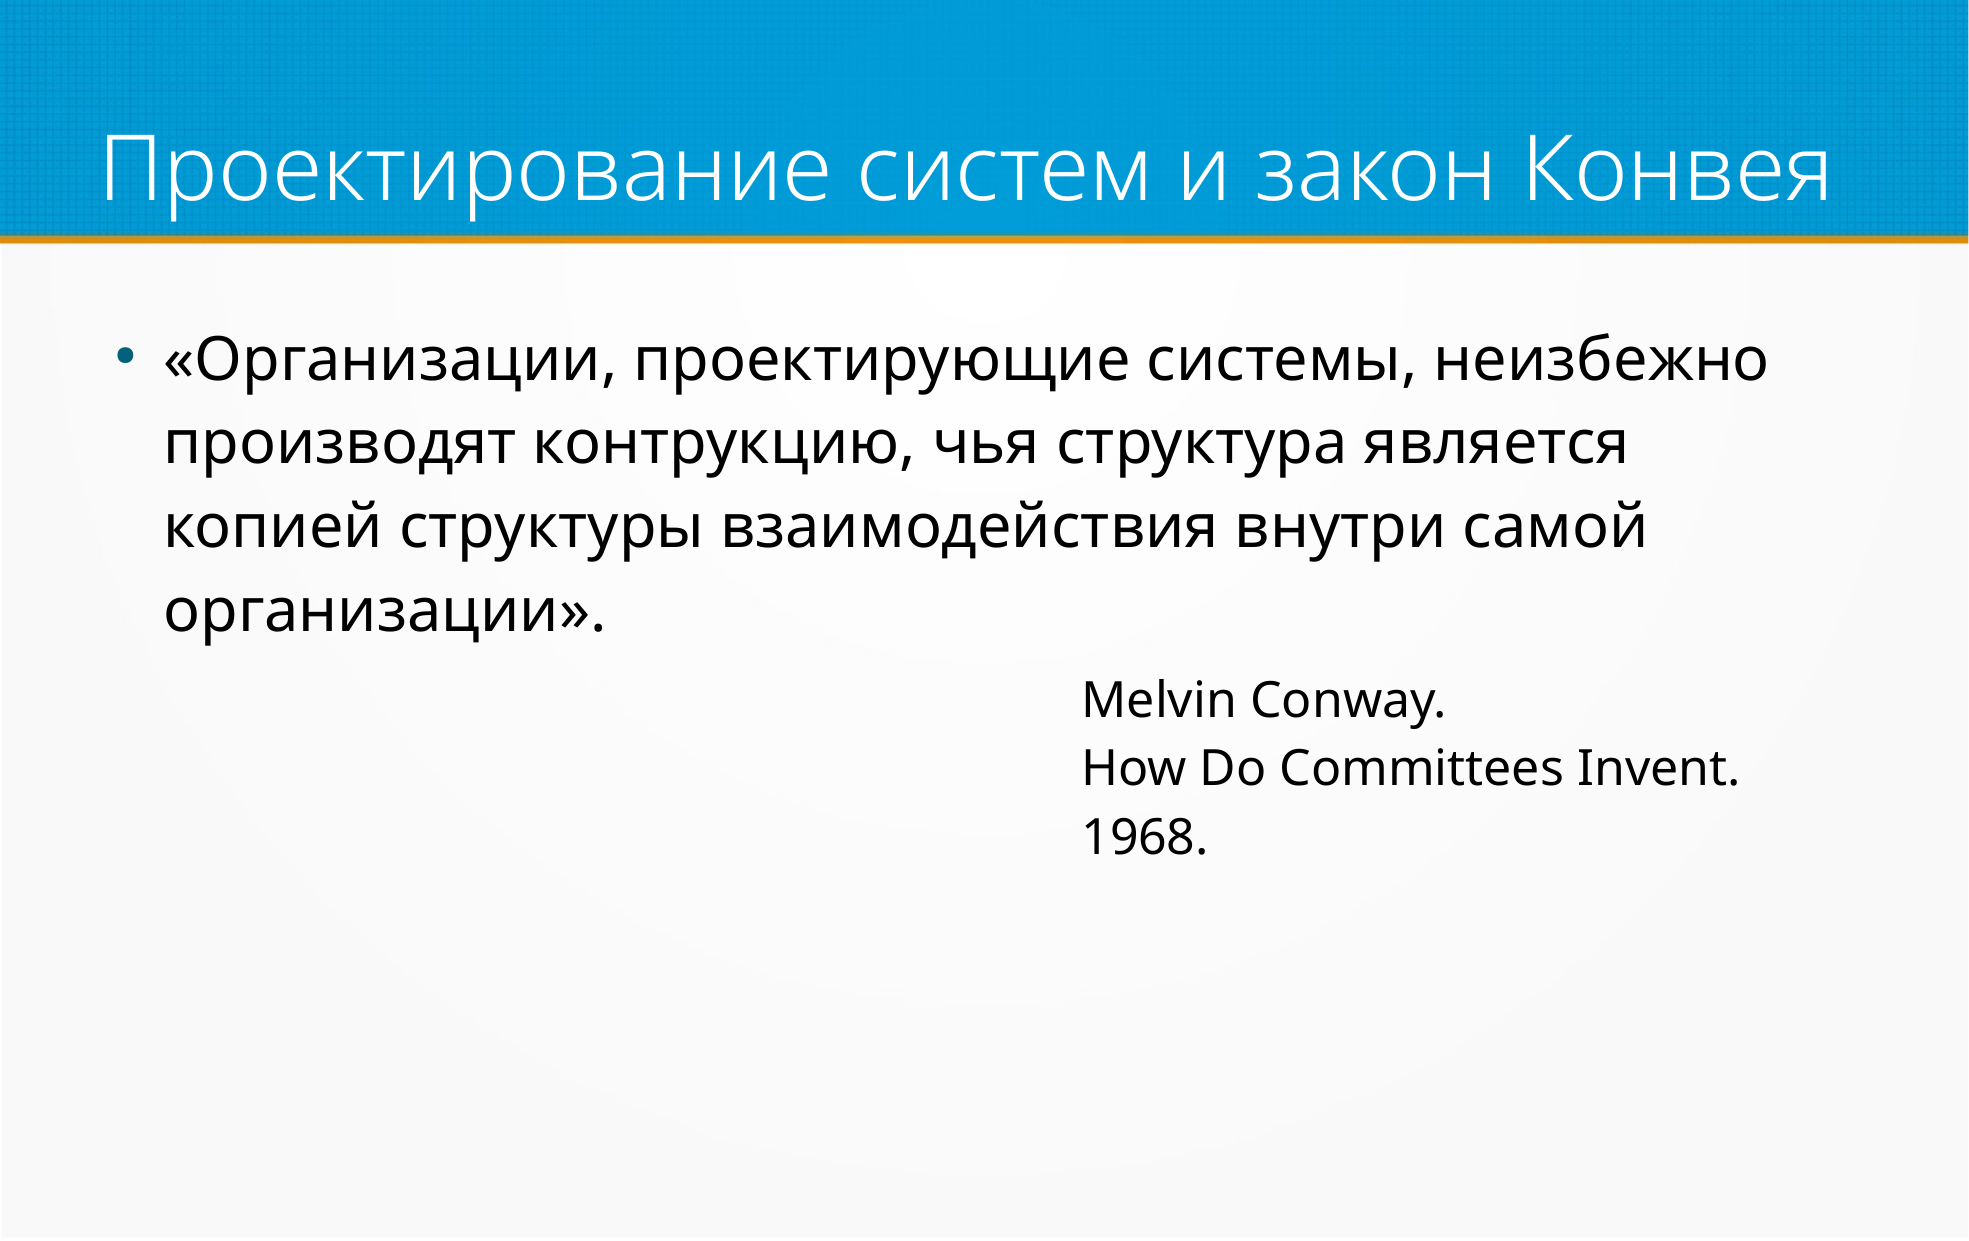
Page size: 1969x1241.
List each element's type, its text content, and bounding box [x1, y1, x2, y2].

text_box Melvin Conway. How Do Committees Invent. 1968. [1075, 666, 1808, 867]
title Проектирование систем и закон Конвея [98, 19, 1870, 227]
list «Организации, проектирующие системы, неизбежно производят кон­трукцию, чья структура является копией структуры взаимодействия внутри самой организации». [98, 315, 1861, 650]
picture [0, 233, 1969, 1241]
